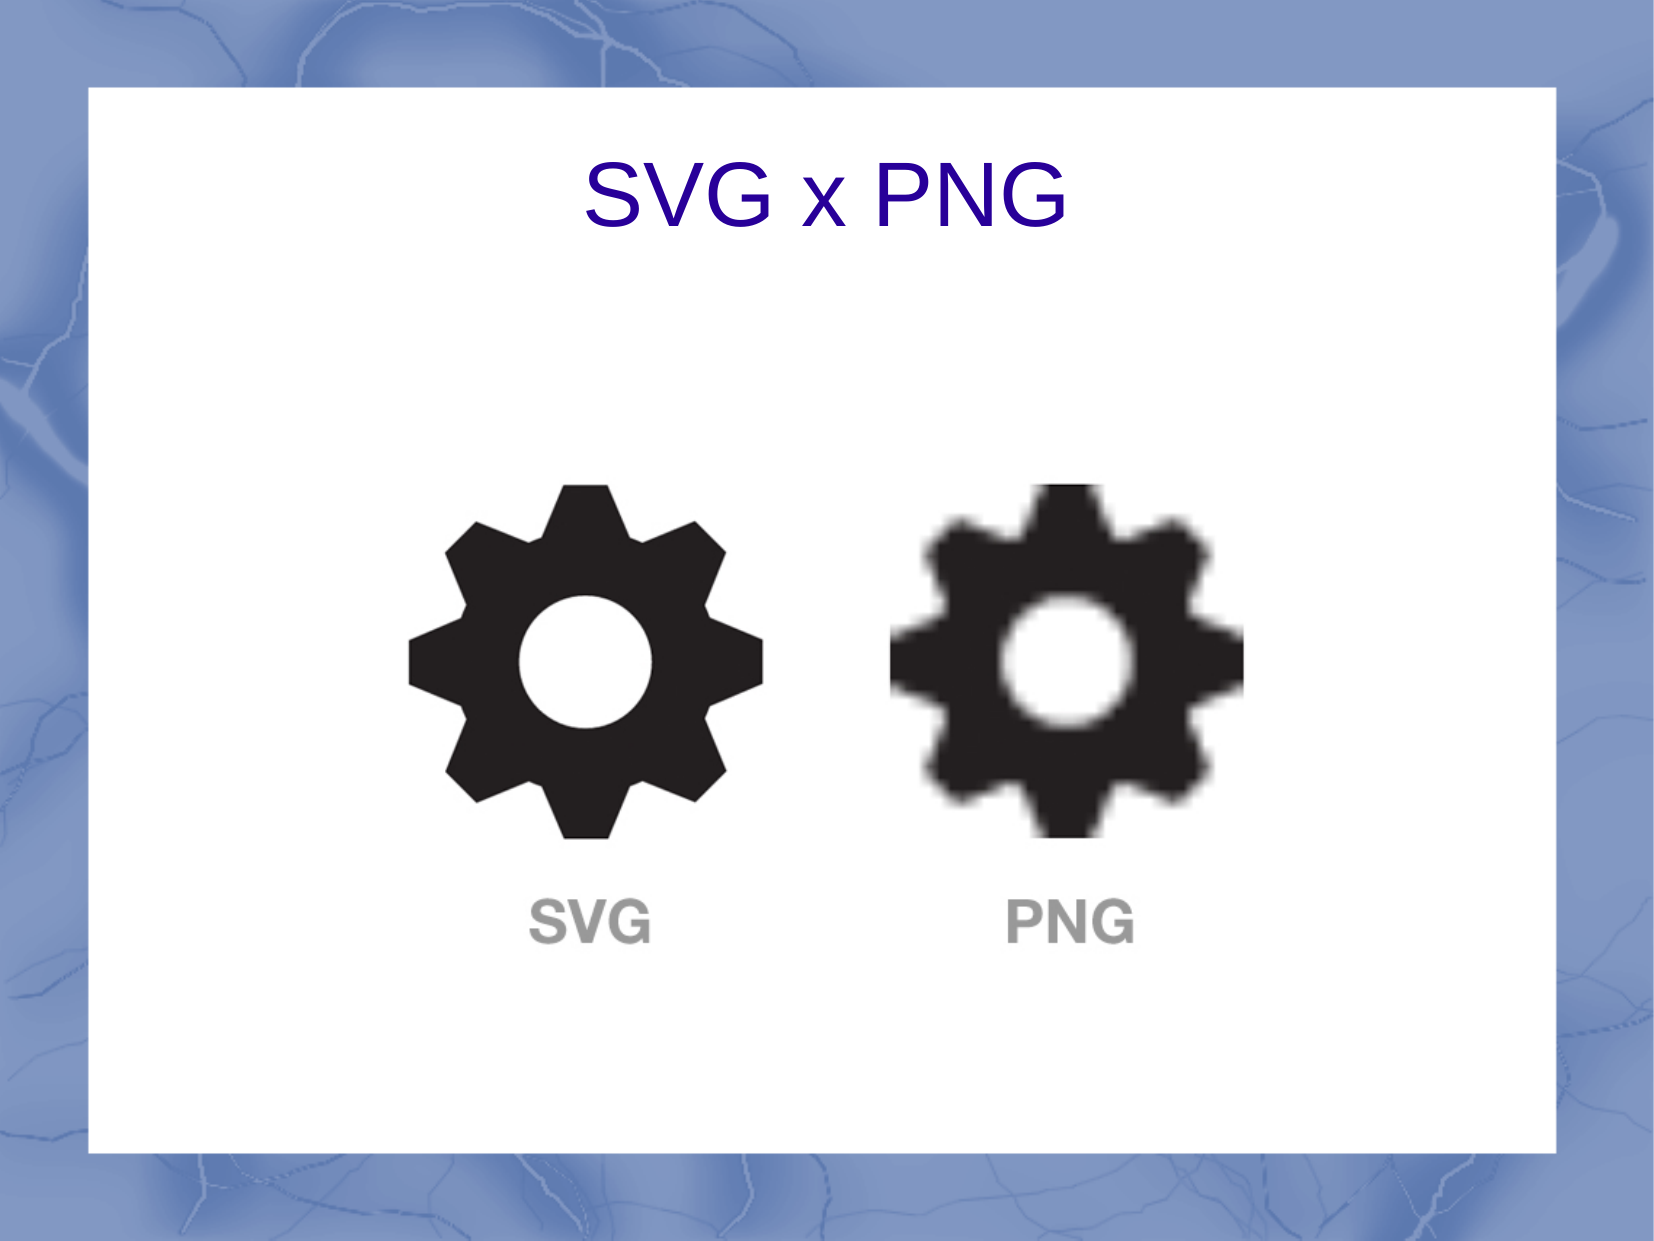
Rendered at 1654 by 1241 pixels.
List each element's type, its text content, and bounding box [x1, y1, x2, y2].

title SVG x PNG [118, 90, 1536, 298]
picture [0, 0, 1654, 1241]
